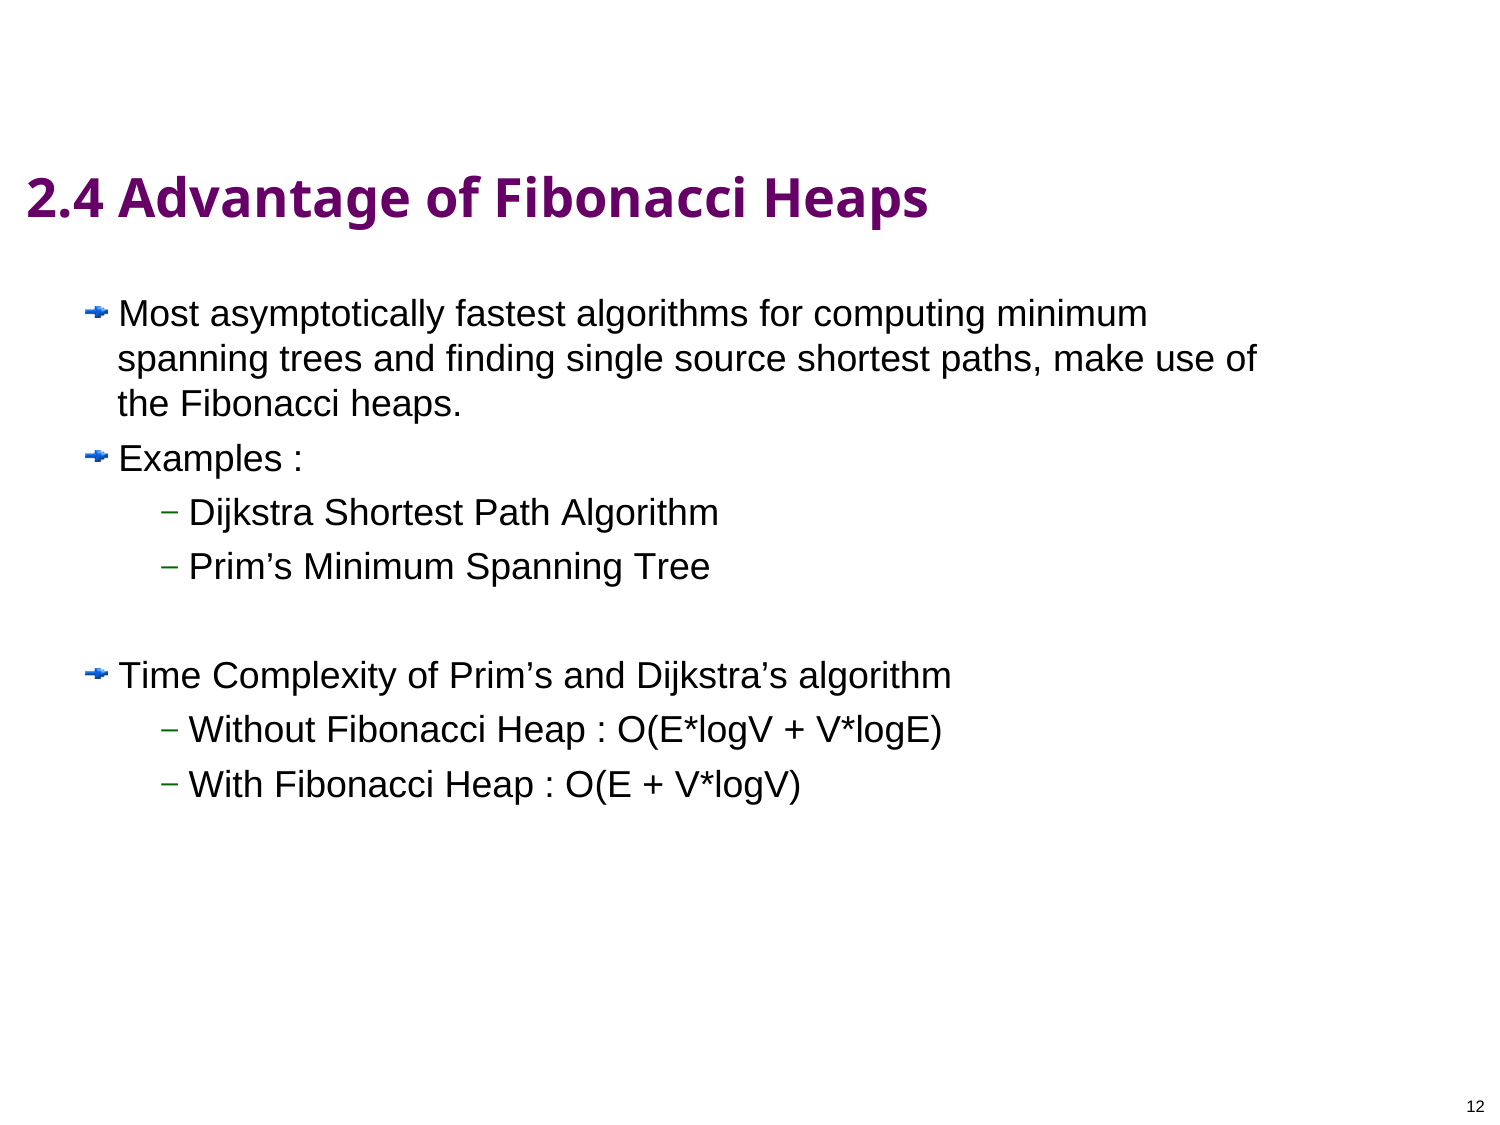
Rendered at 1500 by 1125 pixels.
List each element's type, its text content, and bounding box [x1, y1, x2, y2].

title 2.4 Advantage of Fibonacci Heaps [11, 141, 1500, 267]
list Most asymptotically fastest algorithms for computing minimum spanning trees and finding single source shortest paths, make use of the Fibonacci heaps. Examples : Dijkstra Shortest Path Algorithm Prim’s Minimum Spanning Tree Time Complexity of Prim’s and Dijkstra’s algorithm Without Fibonacci Heap : O(E*logV + V*logE) With Fibonacci Heap : O(E + V*logV) [70, 281, 1359, 1125]
text_box <number> [1359, 1087, 1500, 1125]
